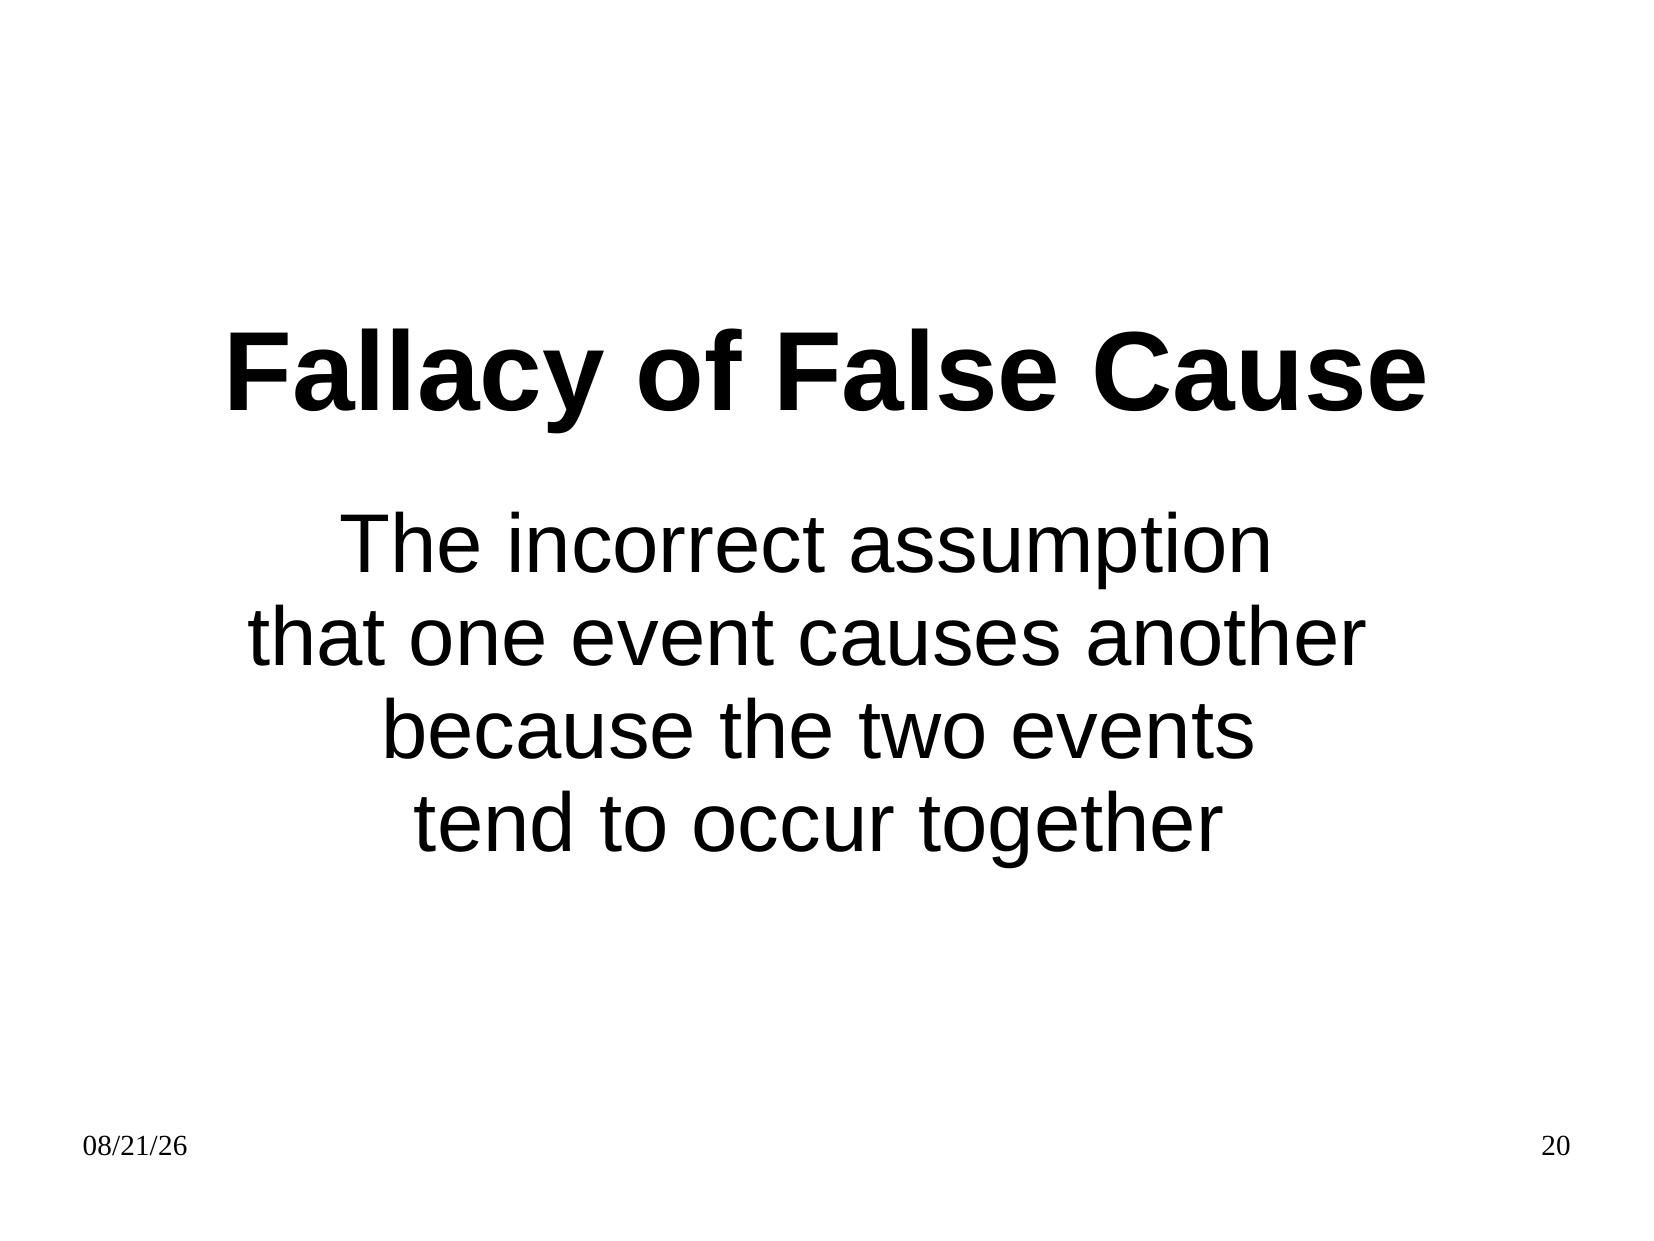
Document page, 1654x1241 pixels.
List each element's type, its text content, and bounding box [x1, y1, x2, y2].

subtitle The incorrect assumption that one event causes another because the two events tend to occur together [75, 496, 1564, 870]
title Fallacy of False Cause [82, 267, 1571, 476]
